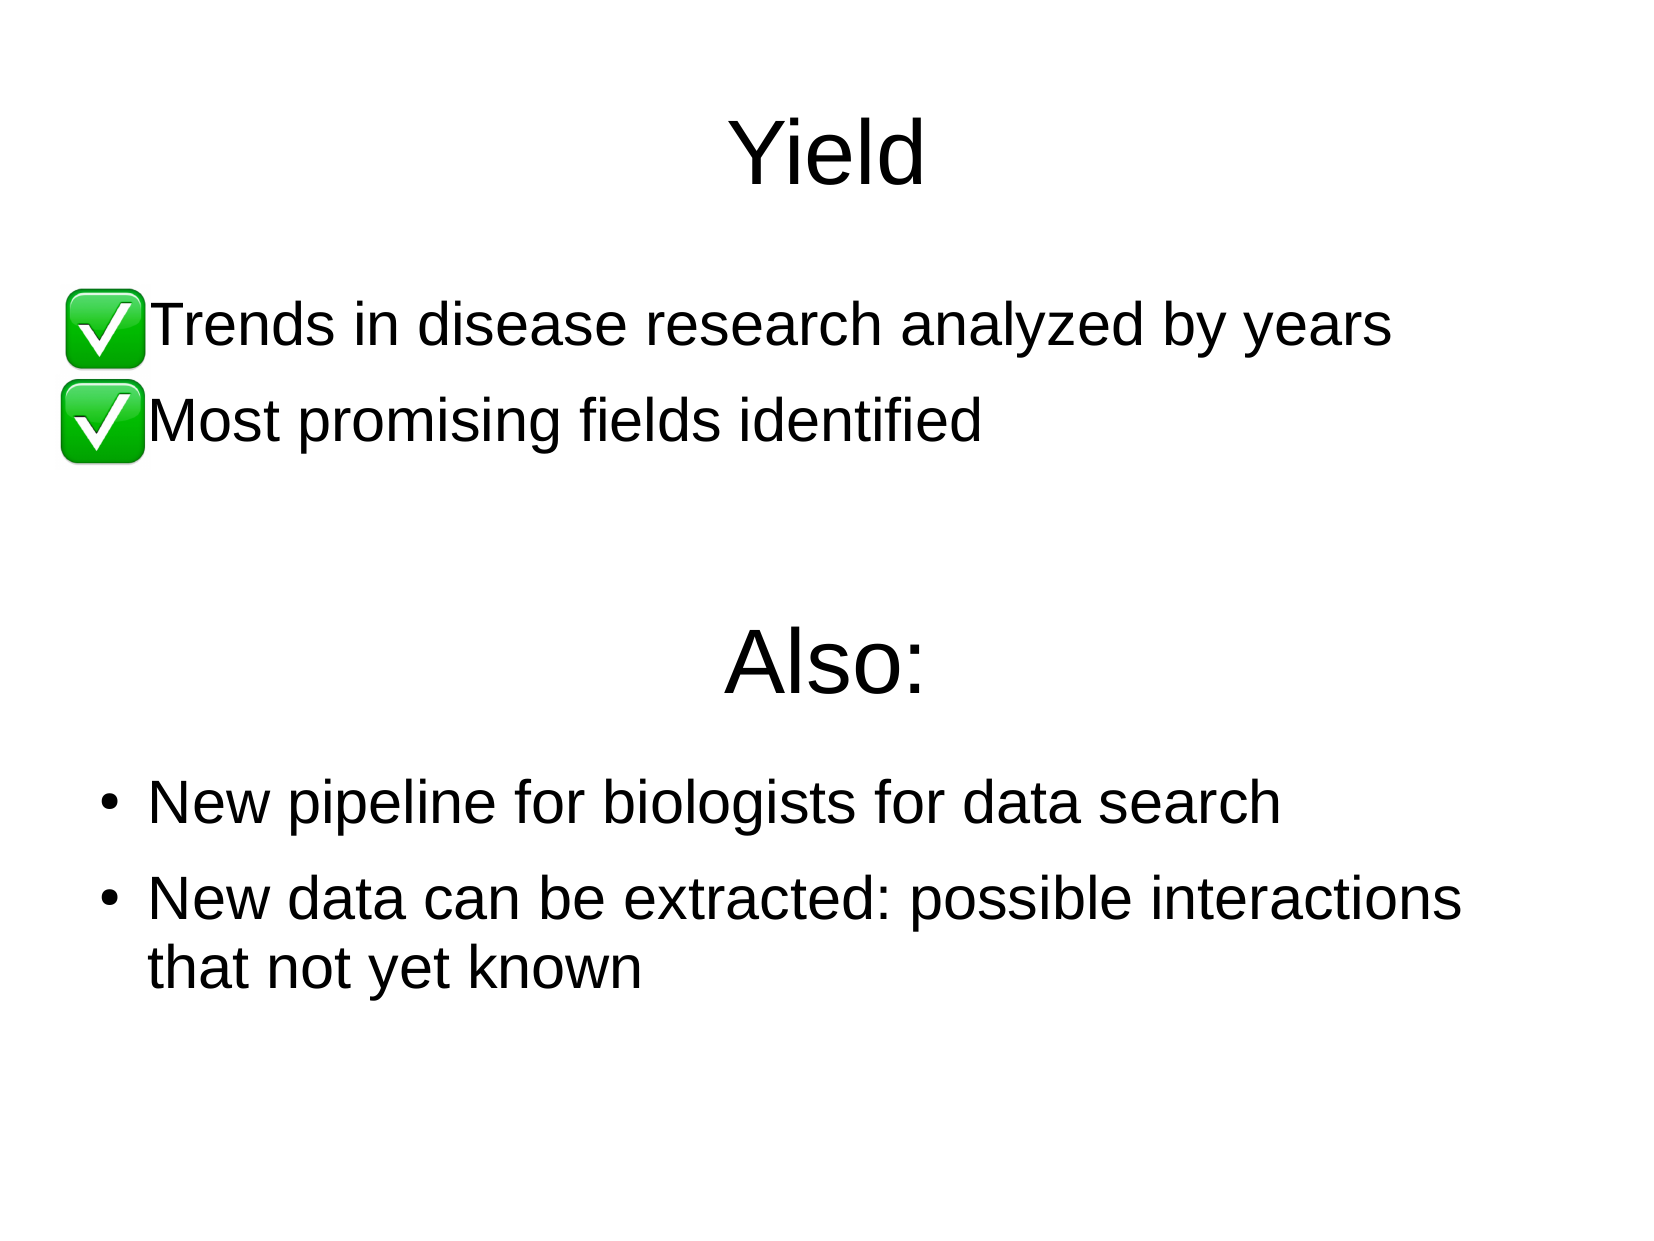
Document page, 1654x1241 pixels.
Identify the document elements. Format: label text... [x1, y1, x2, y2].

title Yield [82, 49, 1571, 257]
list Trends in disease research analyzed by years Most promising fields identified New pipeline for biologists for data search New data can be extracted: possible interactions that not yet known [82, 290, 1571, 557]
title Also: [82, 557, 1571, 766]
picture [55, 284, 151, 470]
list Trends in disease research analyzed by years Most promising fields identified New pipeline for biologists for data search New data can be extracted: possible interactions that not yet known [82, 766, 1571, 1010]
